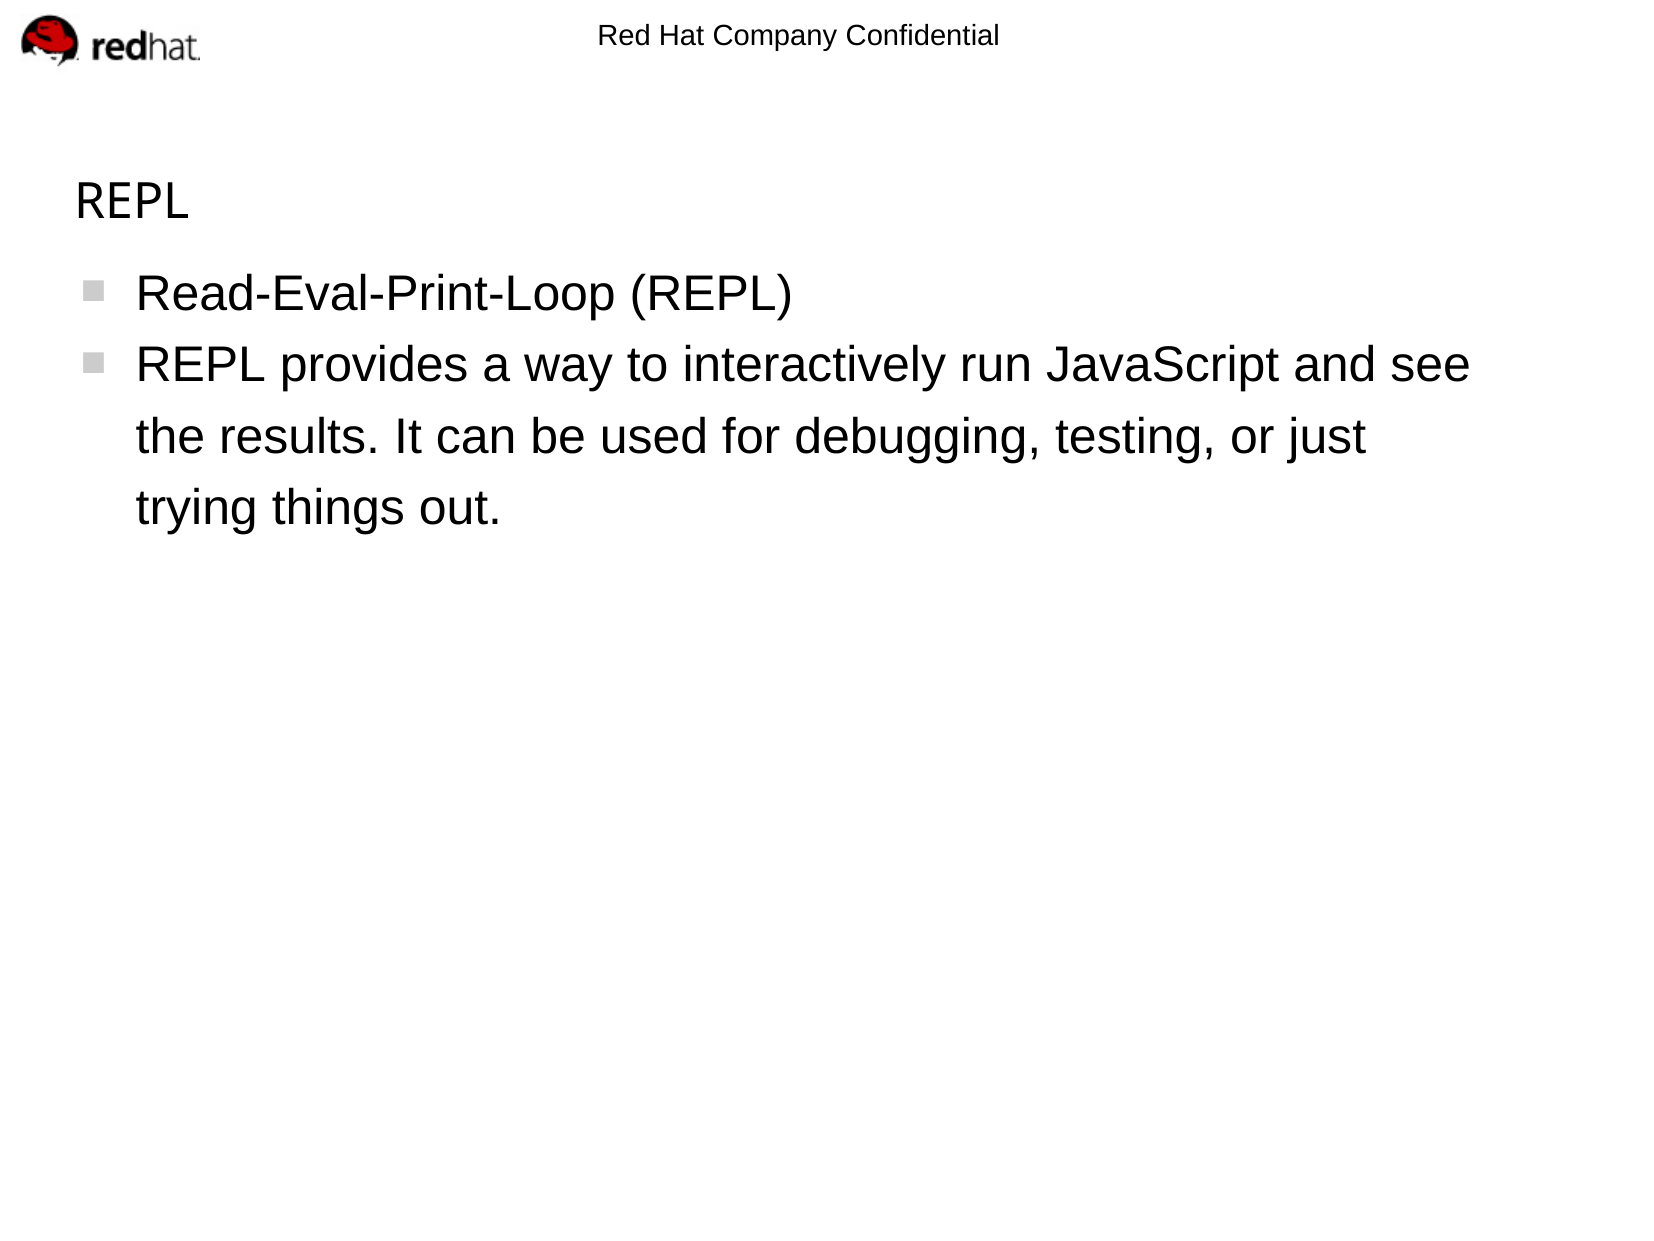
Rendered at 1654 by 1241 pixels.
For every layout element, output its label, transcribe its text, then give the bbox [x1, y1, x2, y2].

list Read-Eval-Print-Loop (REPL) REPL provides a way to interactively run JavaScript and see the results. It can be used for debugging, testing, or just trying things out. [77, 264, 1500, 1174]
title REPL [74, 140, 1506, 259]
picture [20, 13, 200, 74]
